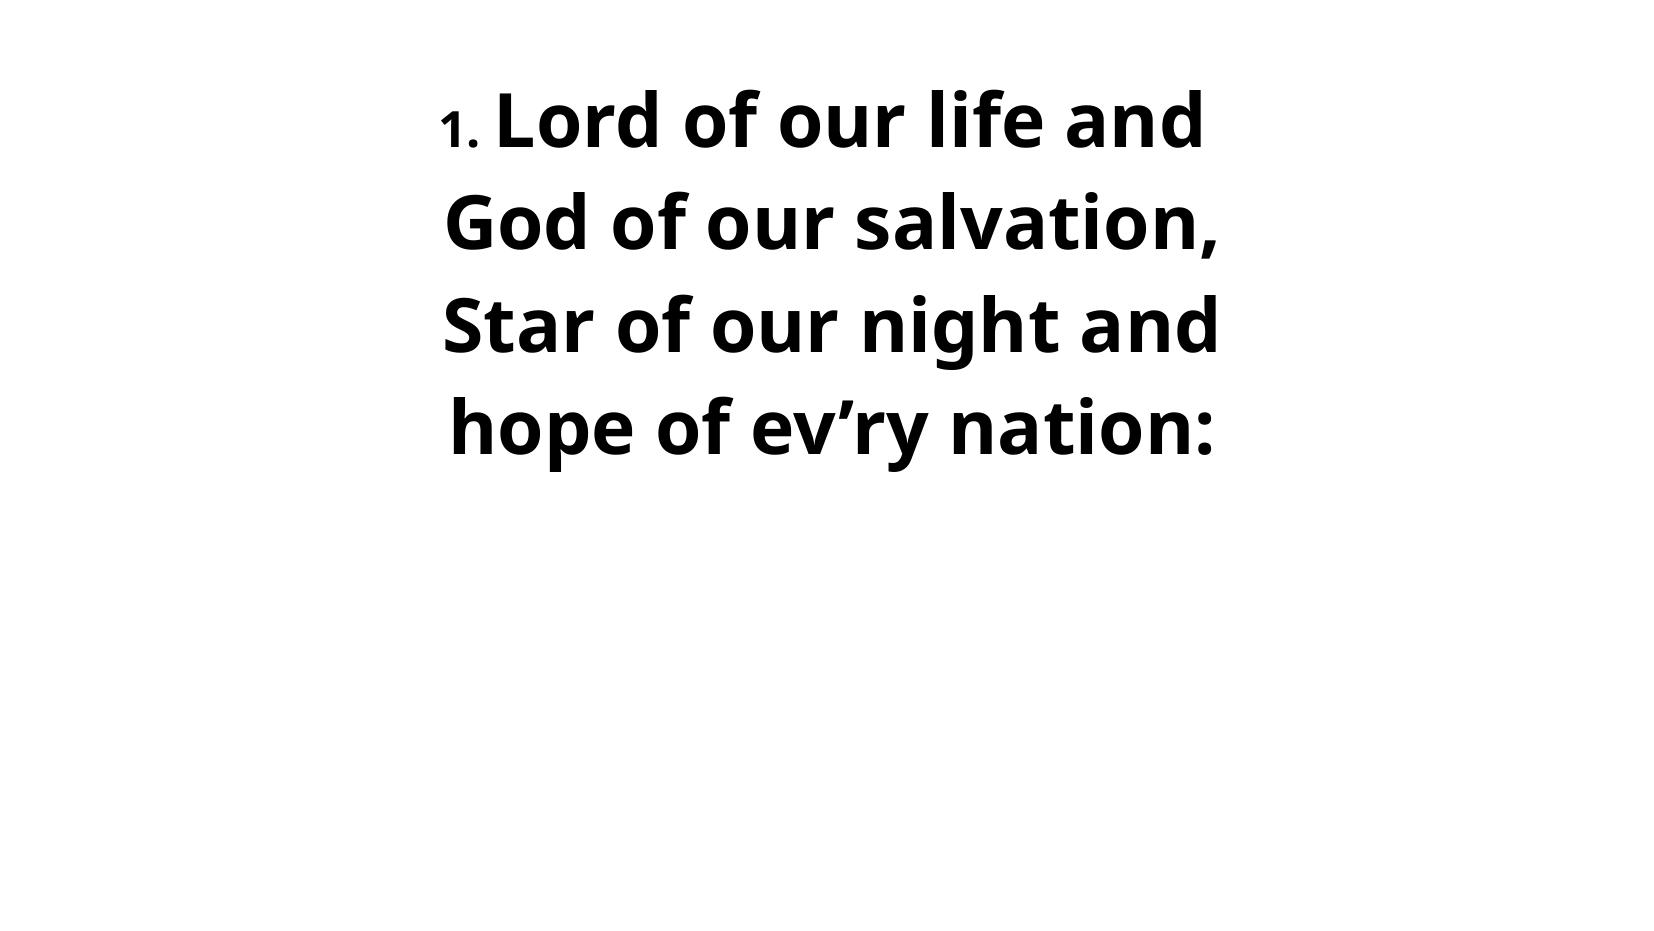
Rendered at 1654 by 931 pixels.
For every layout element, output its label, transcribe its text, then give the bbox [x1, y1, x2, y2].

text_box 1. Lord of our life and God of our salvation, Star of our night and hope of ev’ry nation: [90, 60, 1576, 475]
